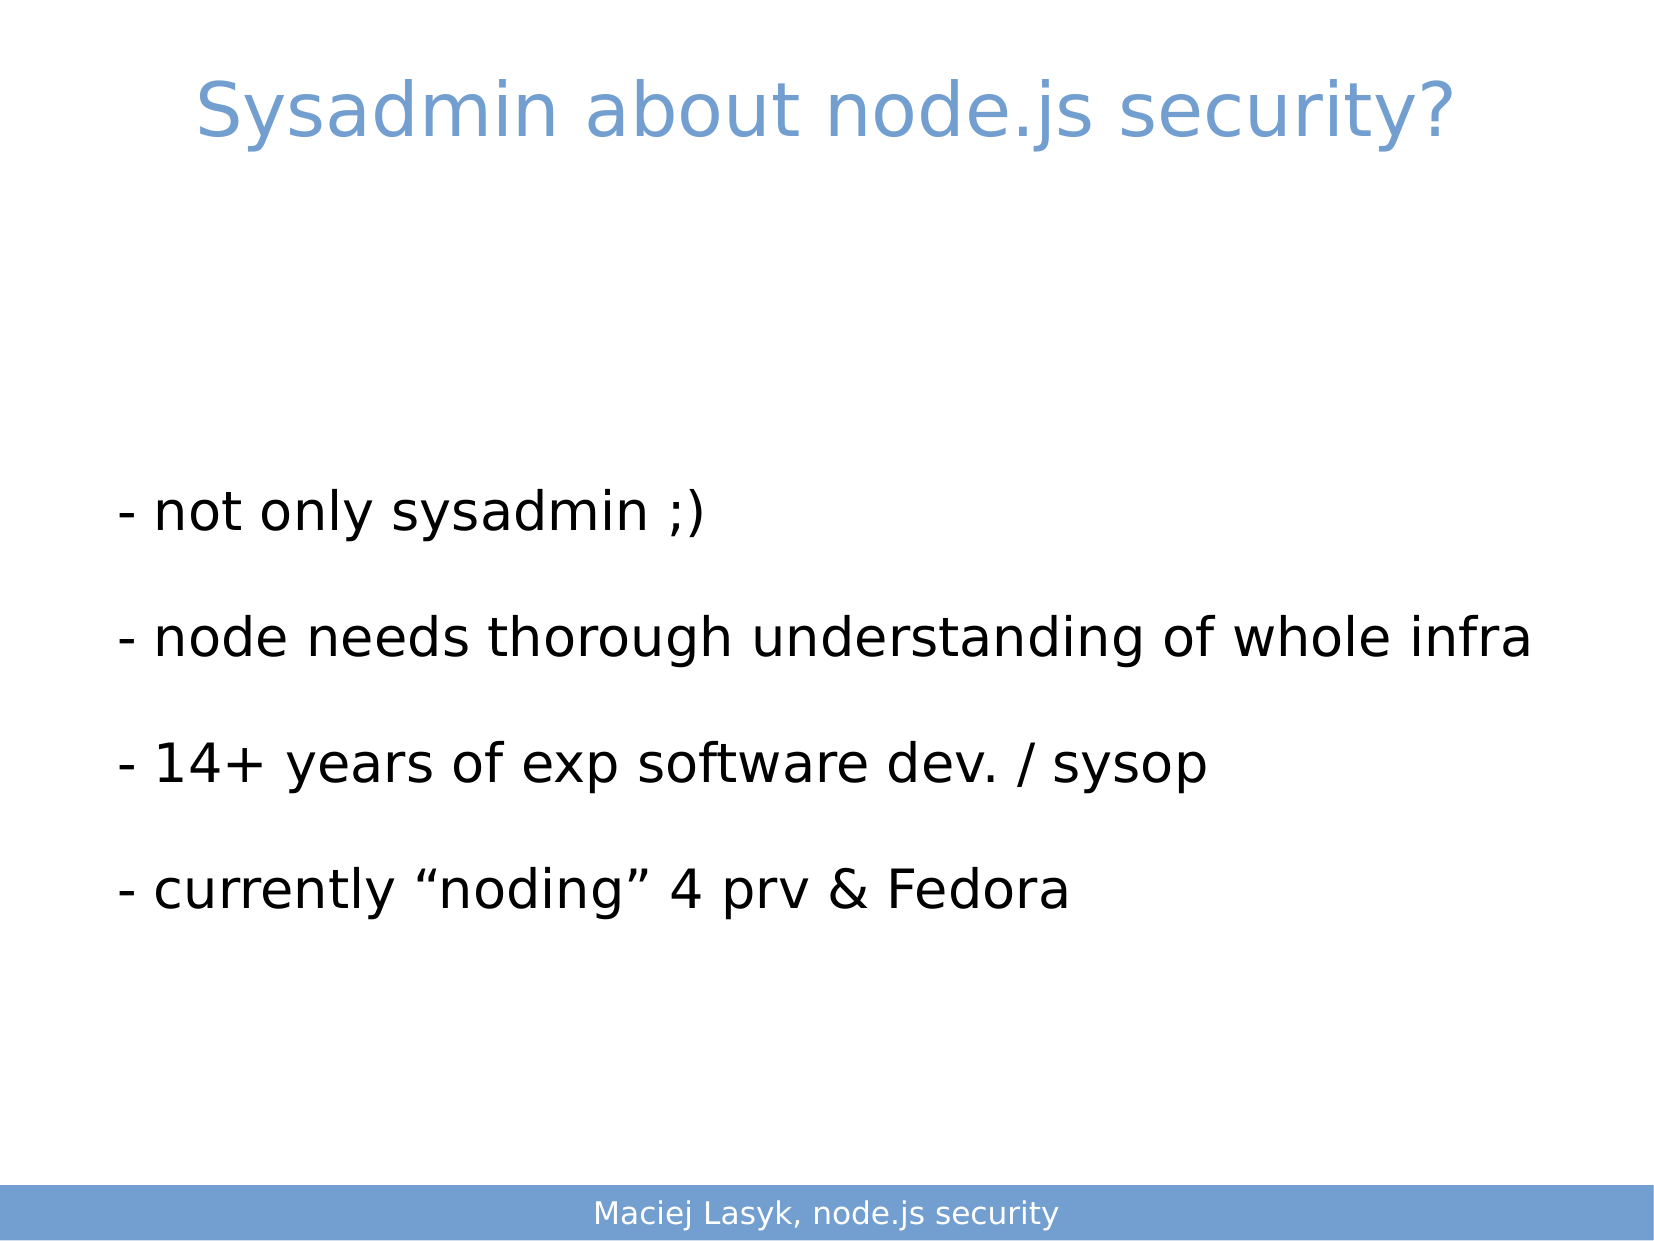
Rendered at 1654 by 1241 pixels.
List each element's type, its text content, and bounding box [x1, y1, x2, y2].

text_box [0, 1185, 1654, 1241]
text_box Sysadmin about node.js security? [180, 60, 1474, 163]
text_box Maciej Lasyk, node.js security [578, 1188, 1076, 1240]
text_box - not only sysadmin ;) - node needs thorough understanding of whole infra - 14+ years of exp software dev. / sysop - currently “noding” 4 prv & Fedora [102, 409, 1551, 992]
